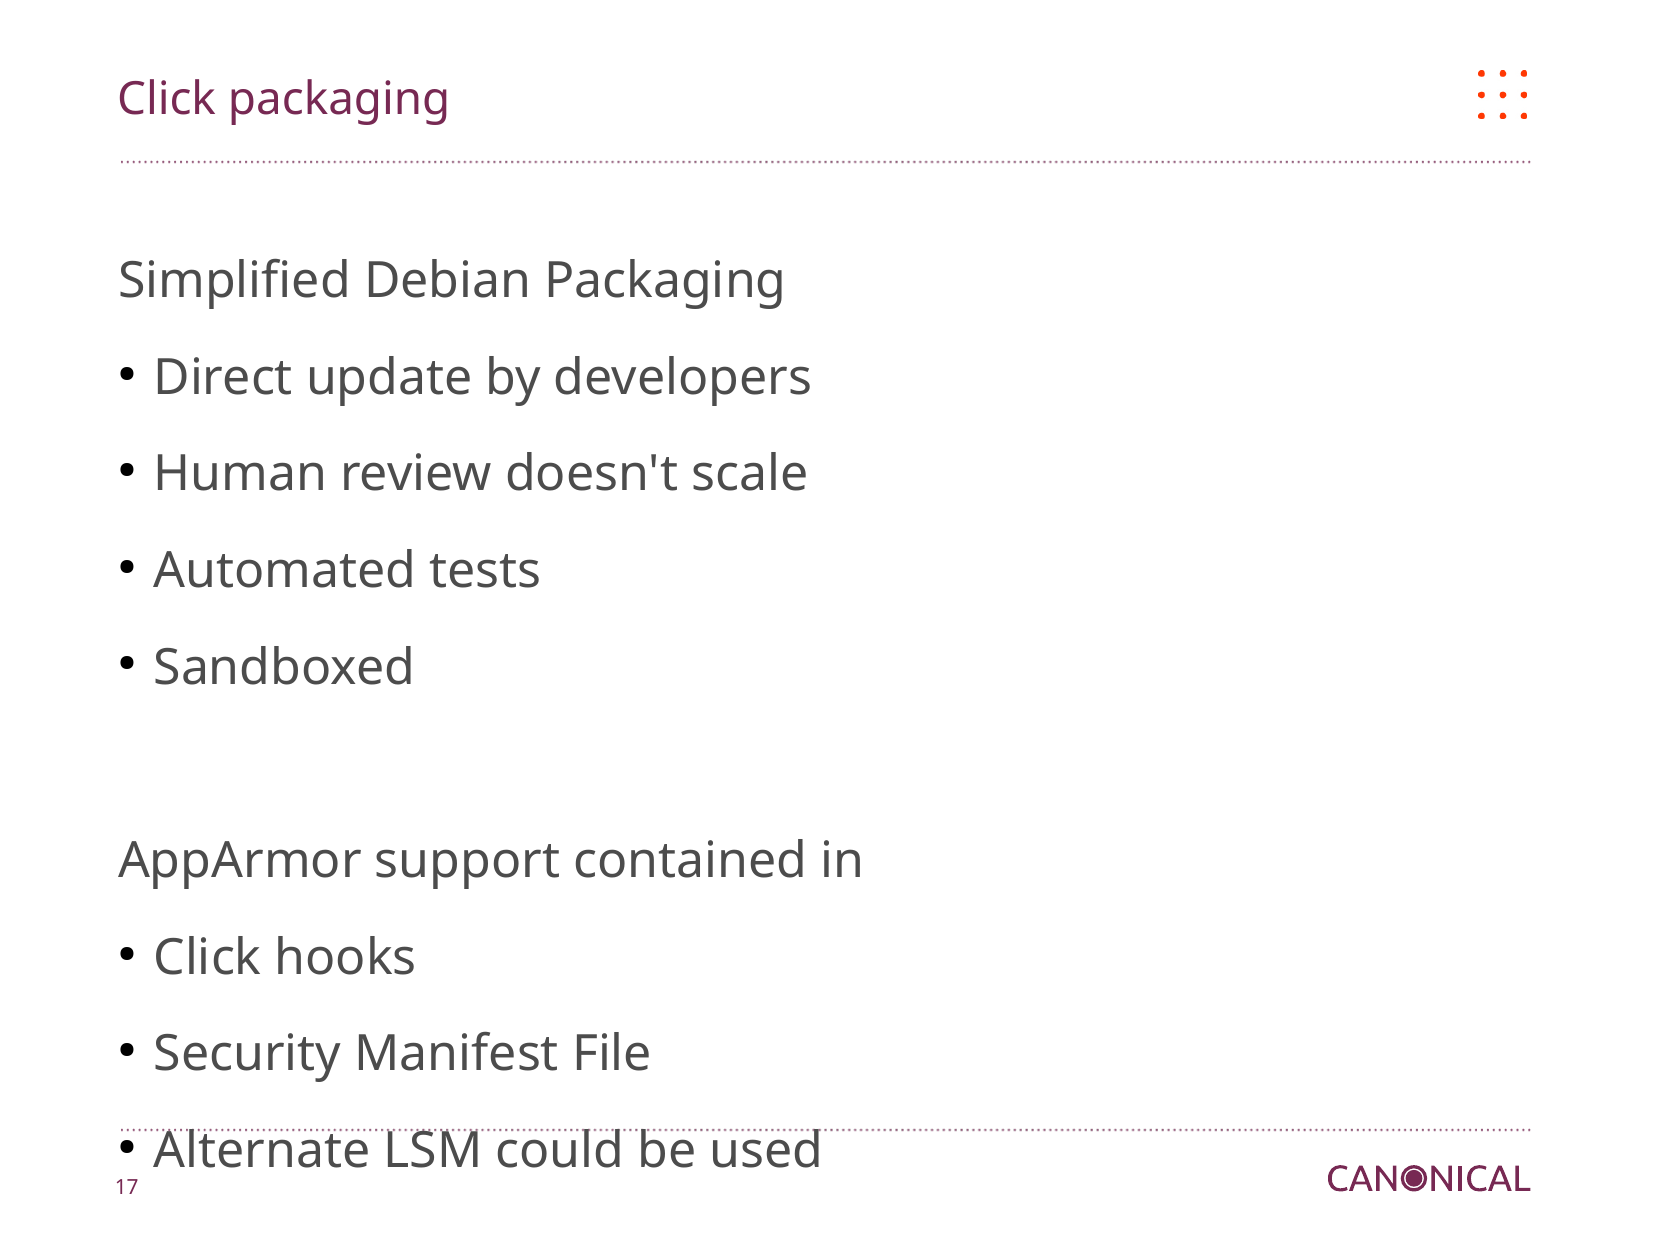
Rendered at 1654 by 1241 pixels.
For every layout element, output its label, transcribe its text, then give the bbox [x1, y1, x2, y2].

list Simplified Debian Packaging Direct update by developers Human review doesn't scale Automated tests Sandboxed AppArmor support contained in Click hooks Security Manifest File Alternate LSM could be used [118, 230, 1182, 1123]
picture [111, 159, 1533, 166]
picture [1478, 70, 1527, 119]
title Click packaging [117, 71, 1447, 123]
picture [111, 1127, 1533, 1134]
